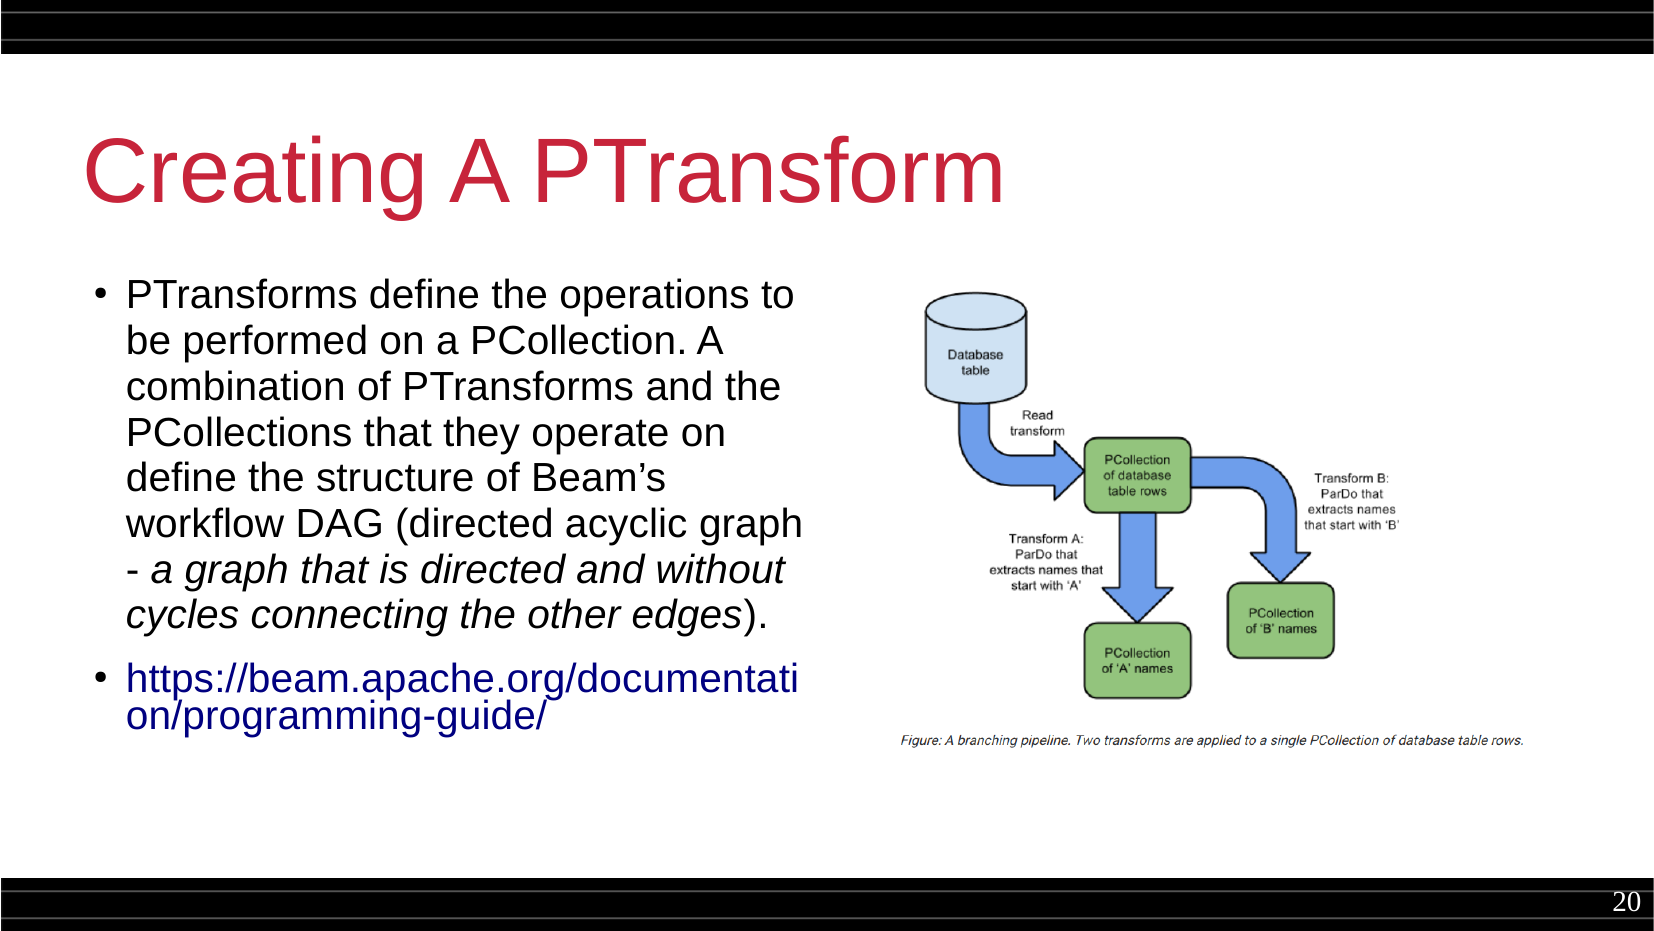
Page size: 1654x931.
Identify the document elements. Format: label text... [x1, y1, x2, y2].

title Creating A PTransform [82, 92, 1571, 249]
picture [870, 271, 1546, 757]
picture [1, 878, 1654, 931]
picture [1, 0, 1654, 54]
list PTransforms define the operations to be performed on a PCollection. A combination of PTransforms and the PCollections that they operate on define the structure of Beam’s workflow DAG (directed acyclic graph - a graph that is directed and without cycles connecting the other edges). https://beam.apache.org/documentation/programming-guide/ [82, 271, 809, 758]
